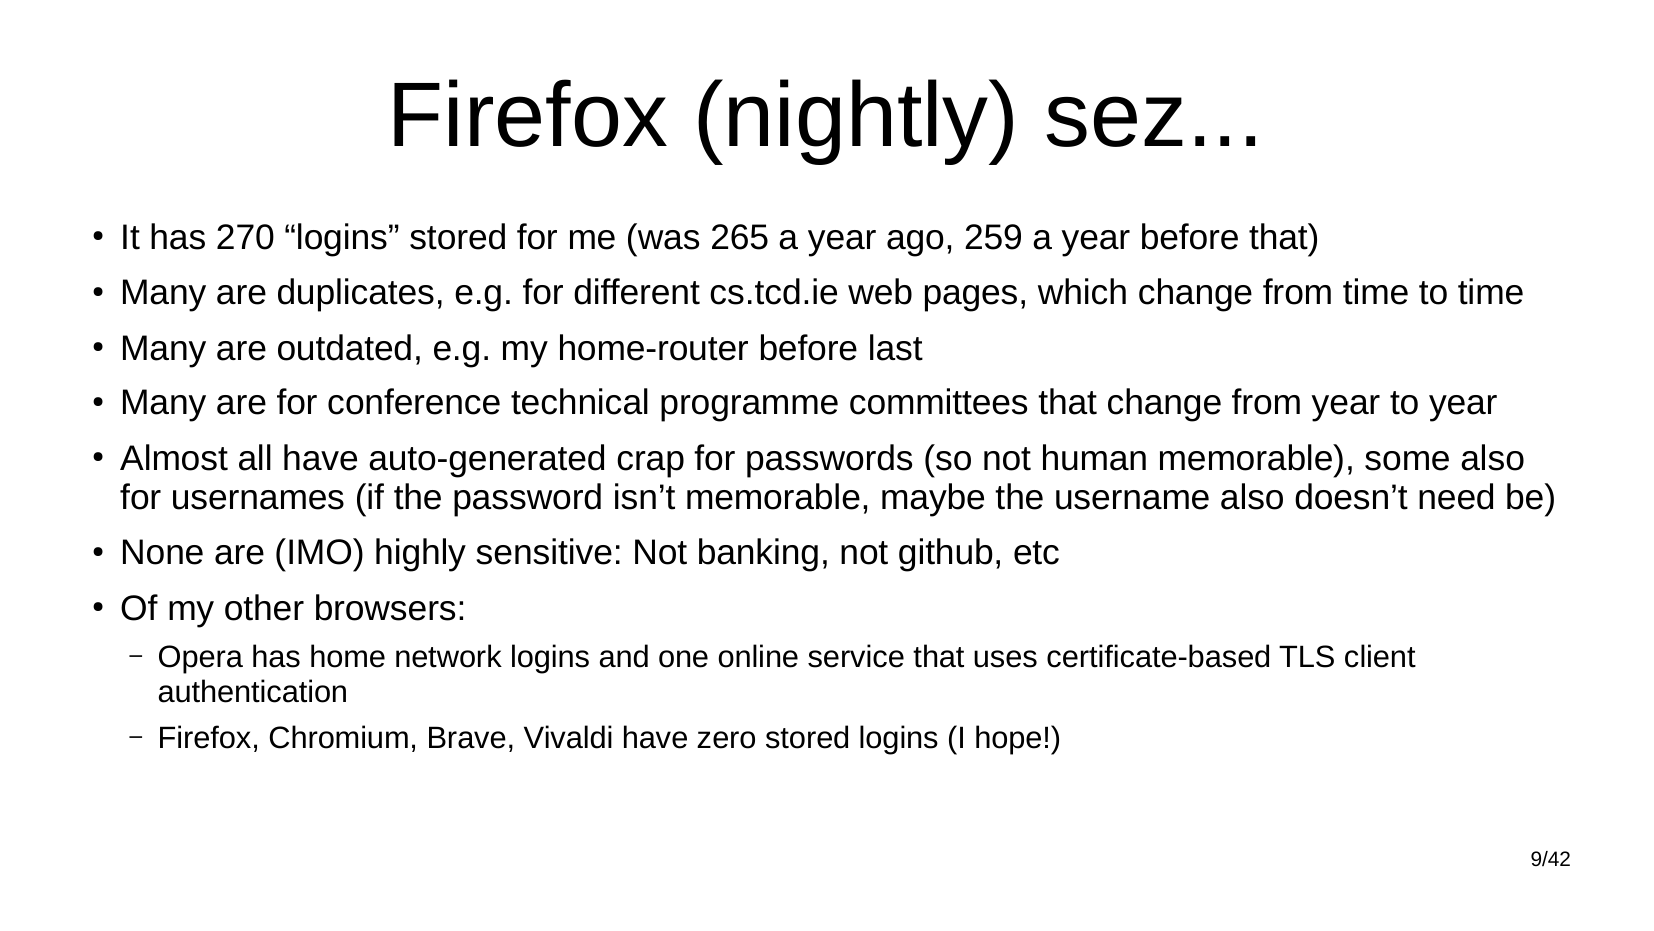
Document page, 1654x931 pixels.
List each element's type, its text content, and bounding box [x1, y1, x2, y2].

title Firefox (nightly) sez... [82, 37, 1571, 193]
list It has 270 “logins” stored for me (was 265 a year ago, 259 a year before that) Many are duplicates, e.g. for different cs.tcd.ie web pages, which change from time to time Many are outdated, e.g. my home-router before last Many are for conference technical programme committees that change from year to year Almost all have auto-generated crap for passwords (so not human memorable), some also for usernames (if the password isn’t memorable, maybe the username also doesn’t need be) None are (IMO) highly sensitive: Not banking, not github, etc Of my other browsers: Opera has home network logins and one online service that uses certificate-based TLS client authentication Firefox, Chromium, Brave, Vivaldi have zero stored logins (I hope!) [82, 217, 1571, 758]
